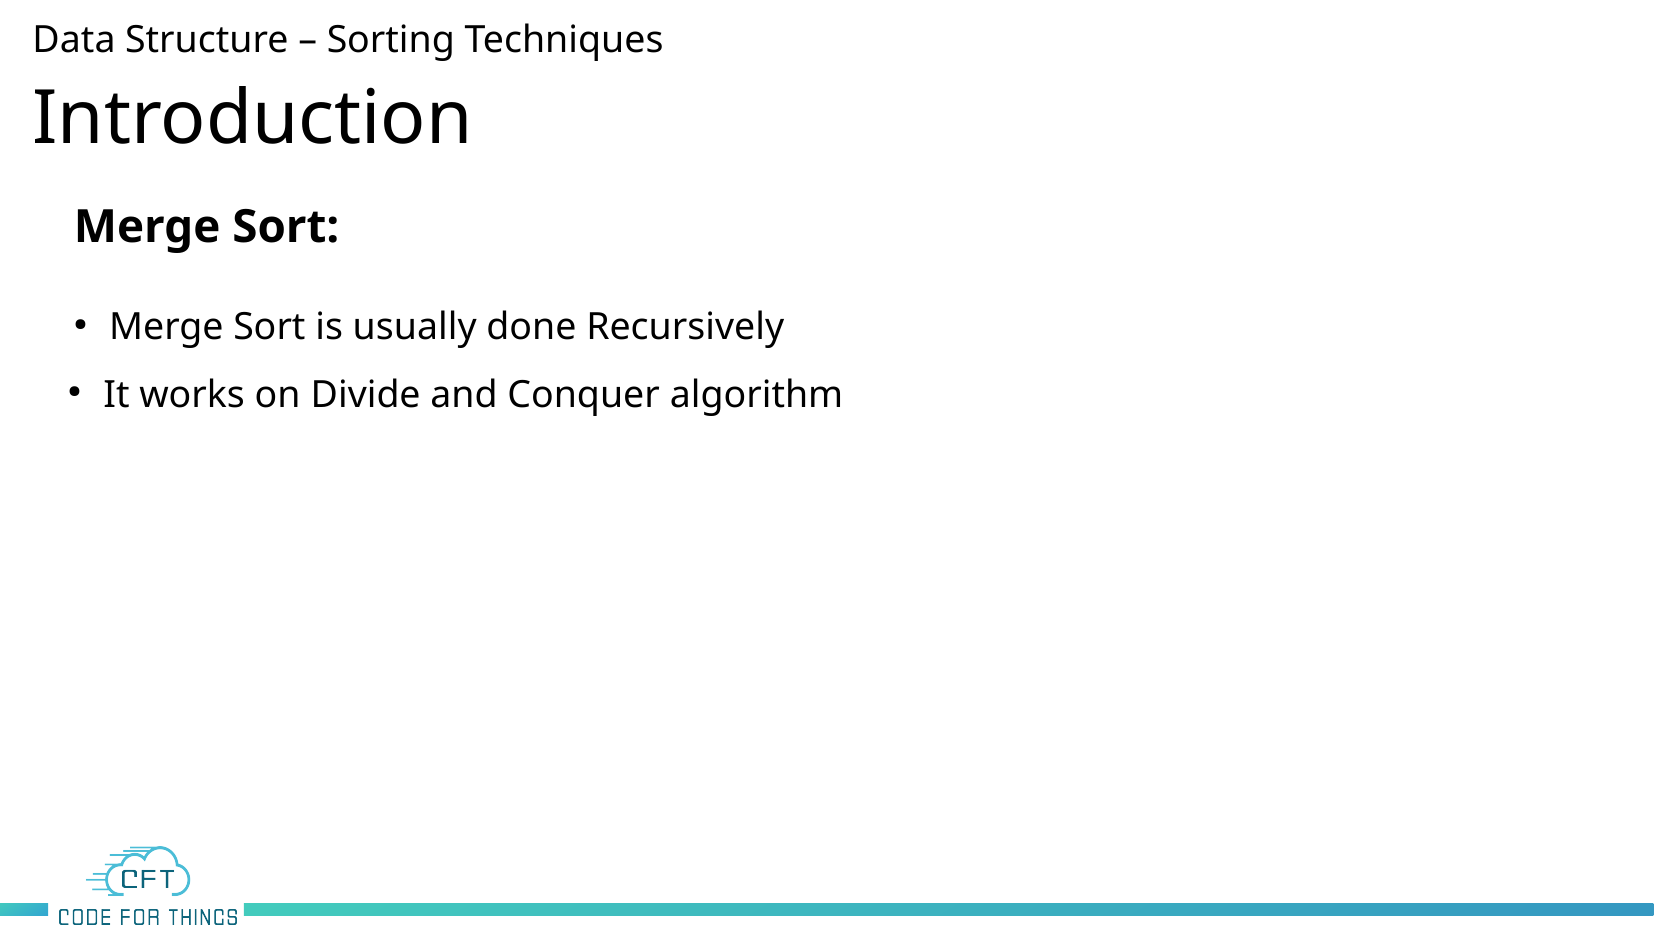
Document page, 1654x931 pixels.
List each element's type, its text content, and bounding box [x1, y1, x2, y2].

text_box Merge Sort: [47, 185, 556, 254]
text_box Merge Sort is usually done Recursively [59, 292, 1087, 355]
text_box It works on Divide and Conquer algorithm [53, 360, 1081, 423]
picture [59, 846, 237, 925]
title Data Structure – Sorting Techniques Introduction [32, 12, 1184, 166]
